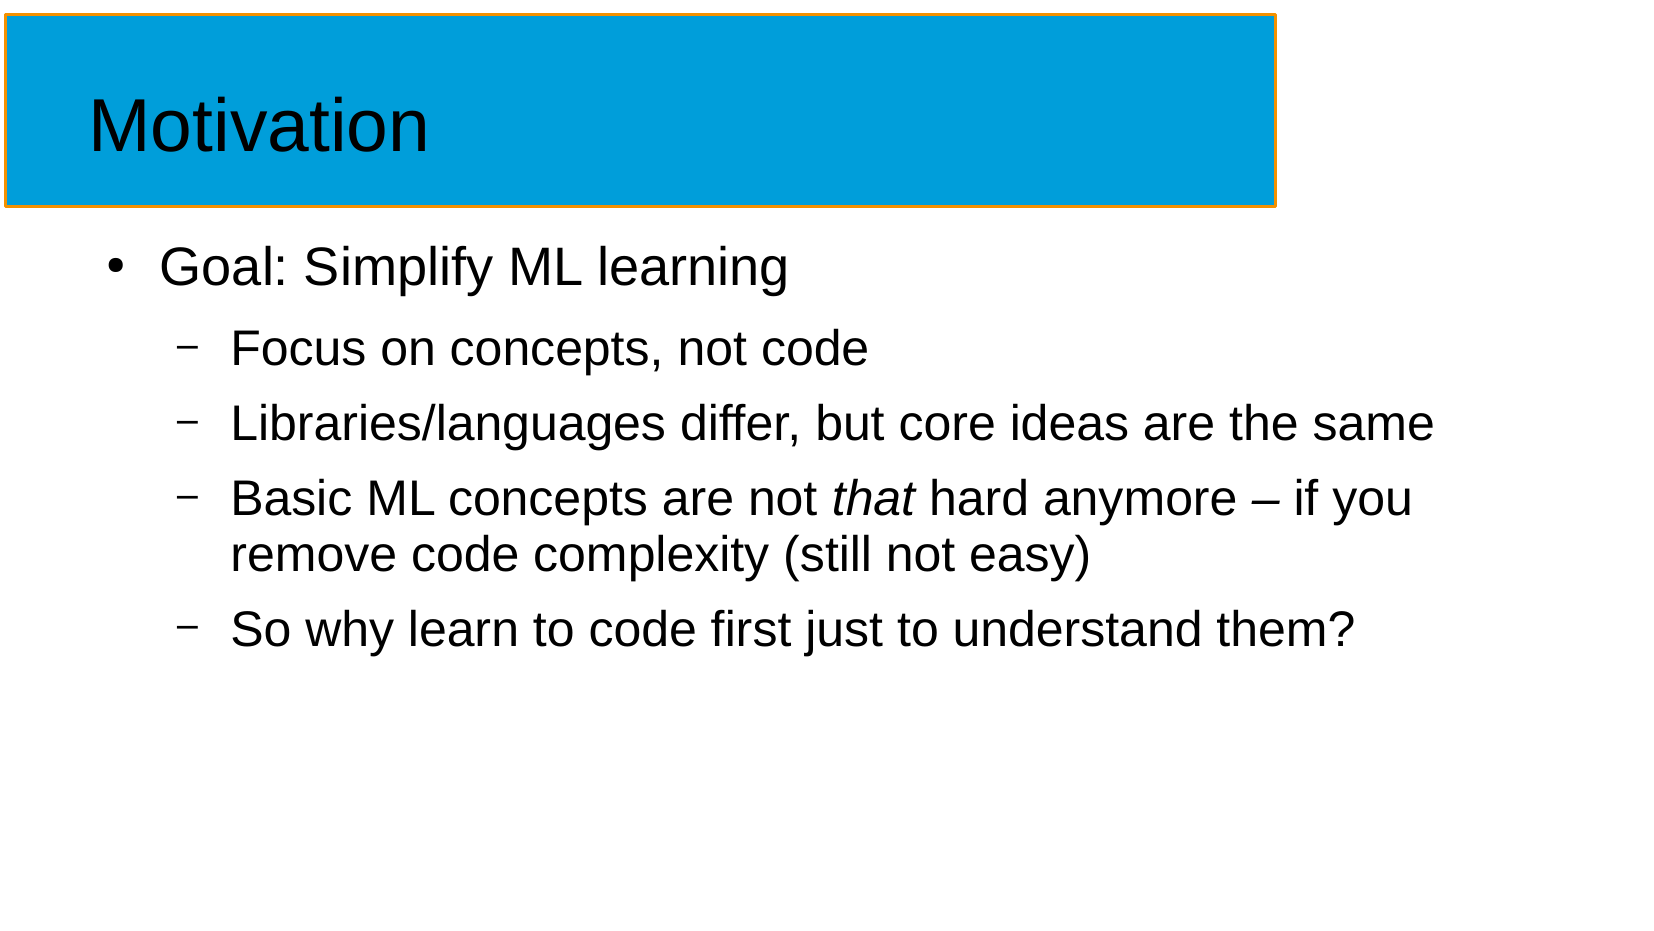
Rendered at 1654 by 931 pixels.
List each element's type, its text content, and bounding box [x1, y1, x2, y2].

list Goal: Simplify ML learning Focus on concepts, not code Libraries/languages differ, but core ideas are the same Basic ML concepts are not that hard anymore – if you remove code complexity (still not easy) So why learn to code first just to understand them? [88, 236, 1565, 798]
title Motivation [88, 44, 1565, 207]
